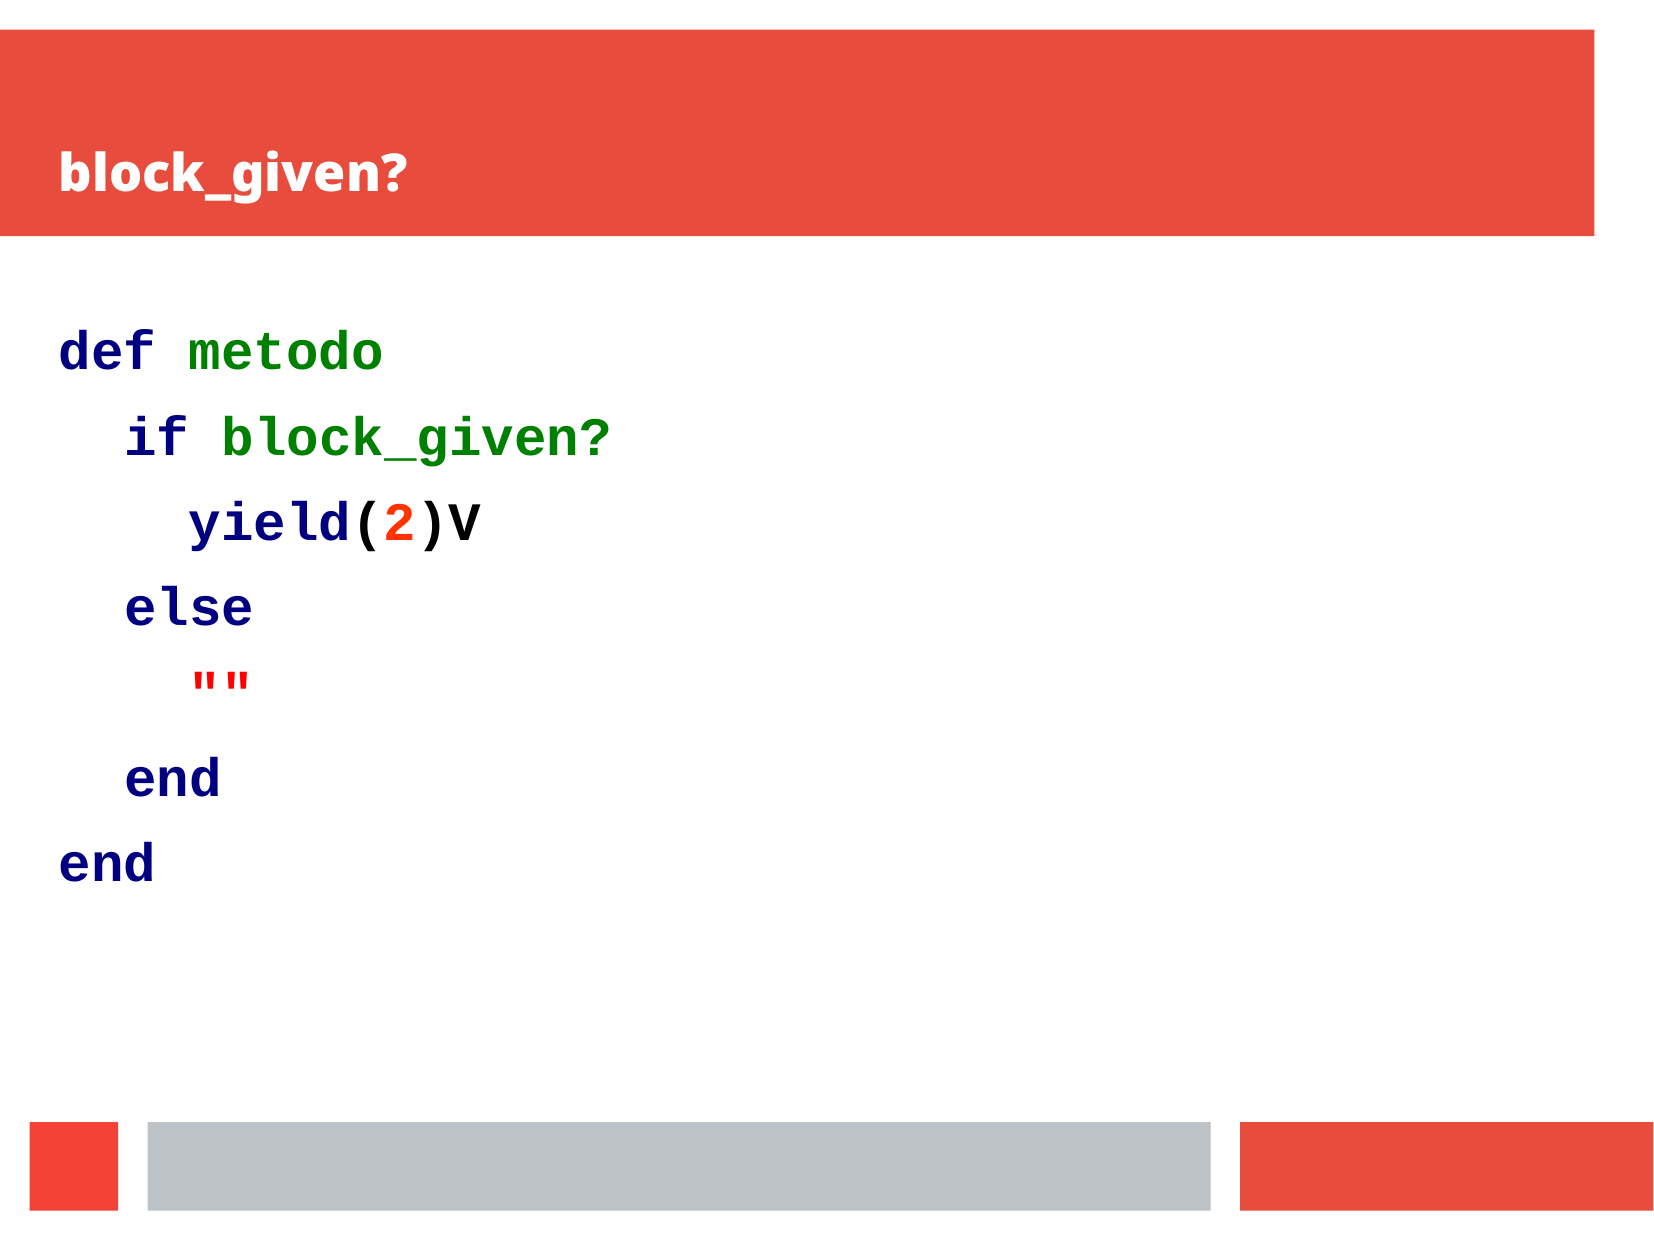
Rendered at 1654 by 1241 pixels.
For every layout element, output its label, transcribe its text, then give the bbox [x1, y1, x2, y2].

title block_given? [59, 59, 1595, 207]
list def metodo if block_given? yield(2)V else "" end end [59, 324, 1565, 1093]
